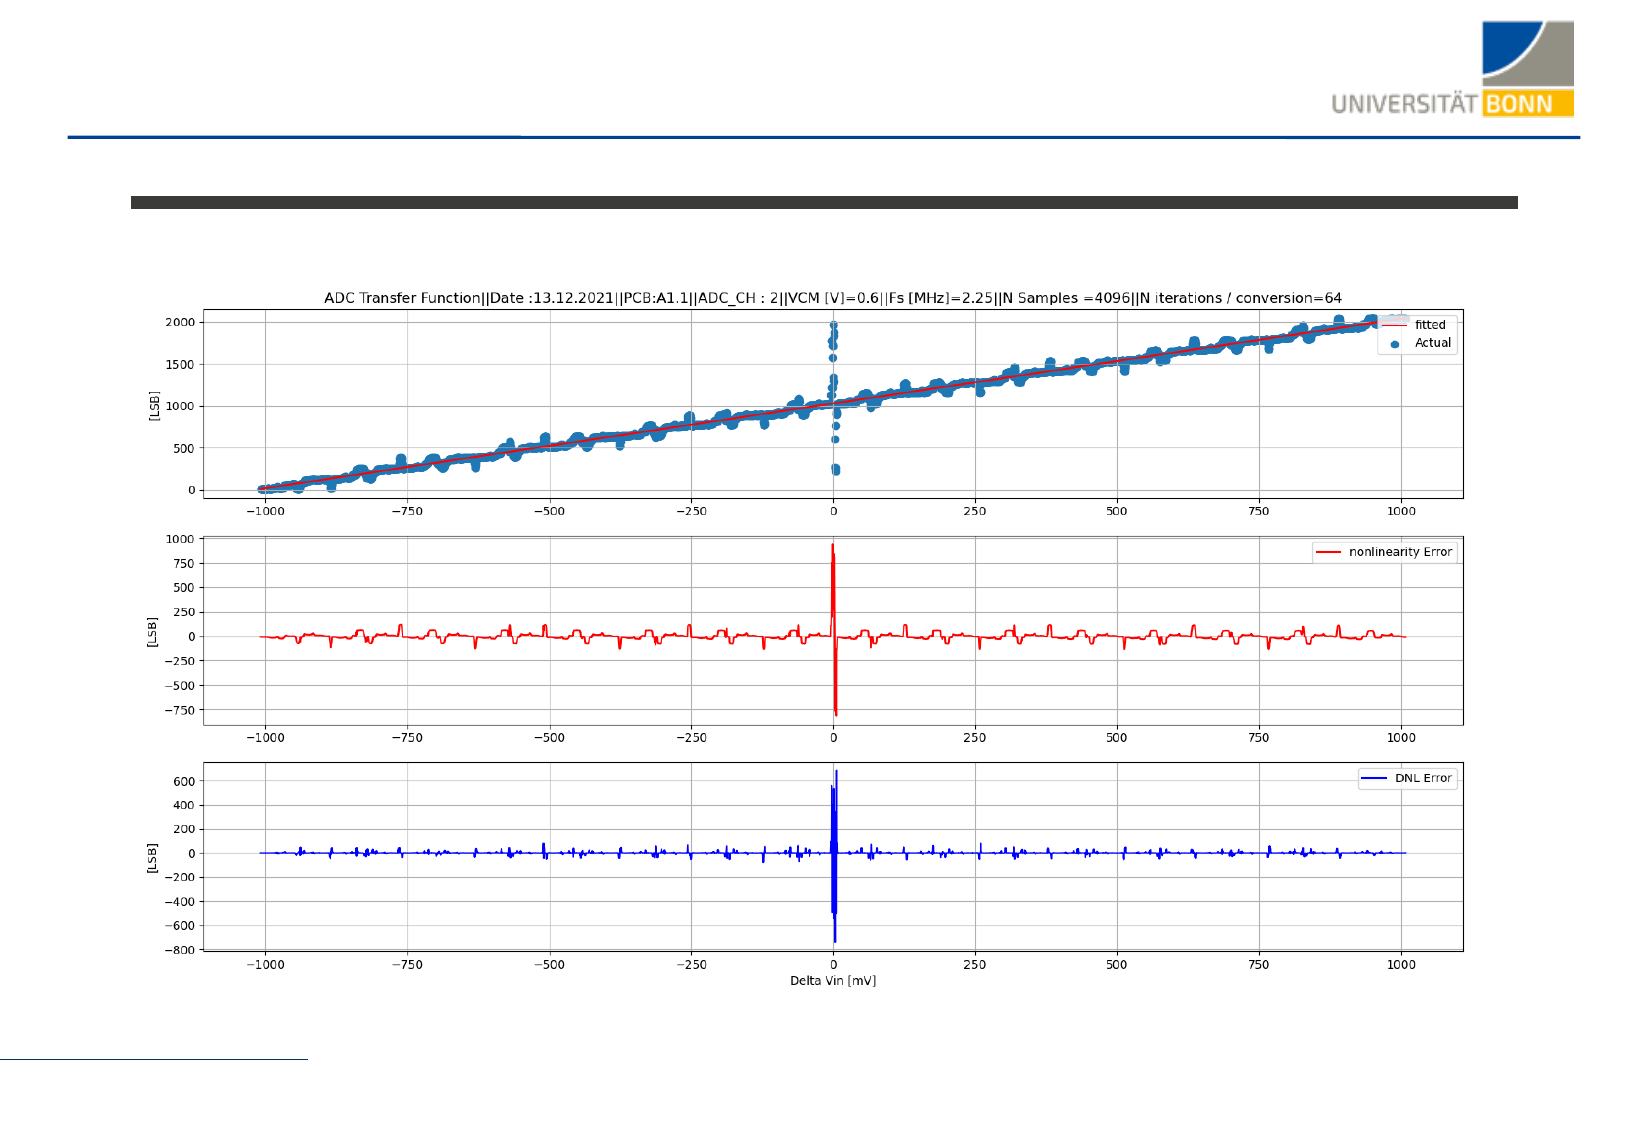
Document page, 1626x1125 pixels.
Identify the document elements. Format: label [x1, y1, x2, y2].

picture [1330, 0, 1574, 137]
picture [0, 209, 1625, 1042]
chart [81, 160, 1569, 209]
